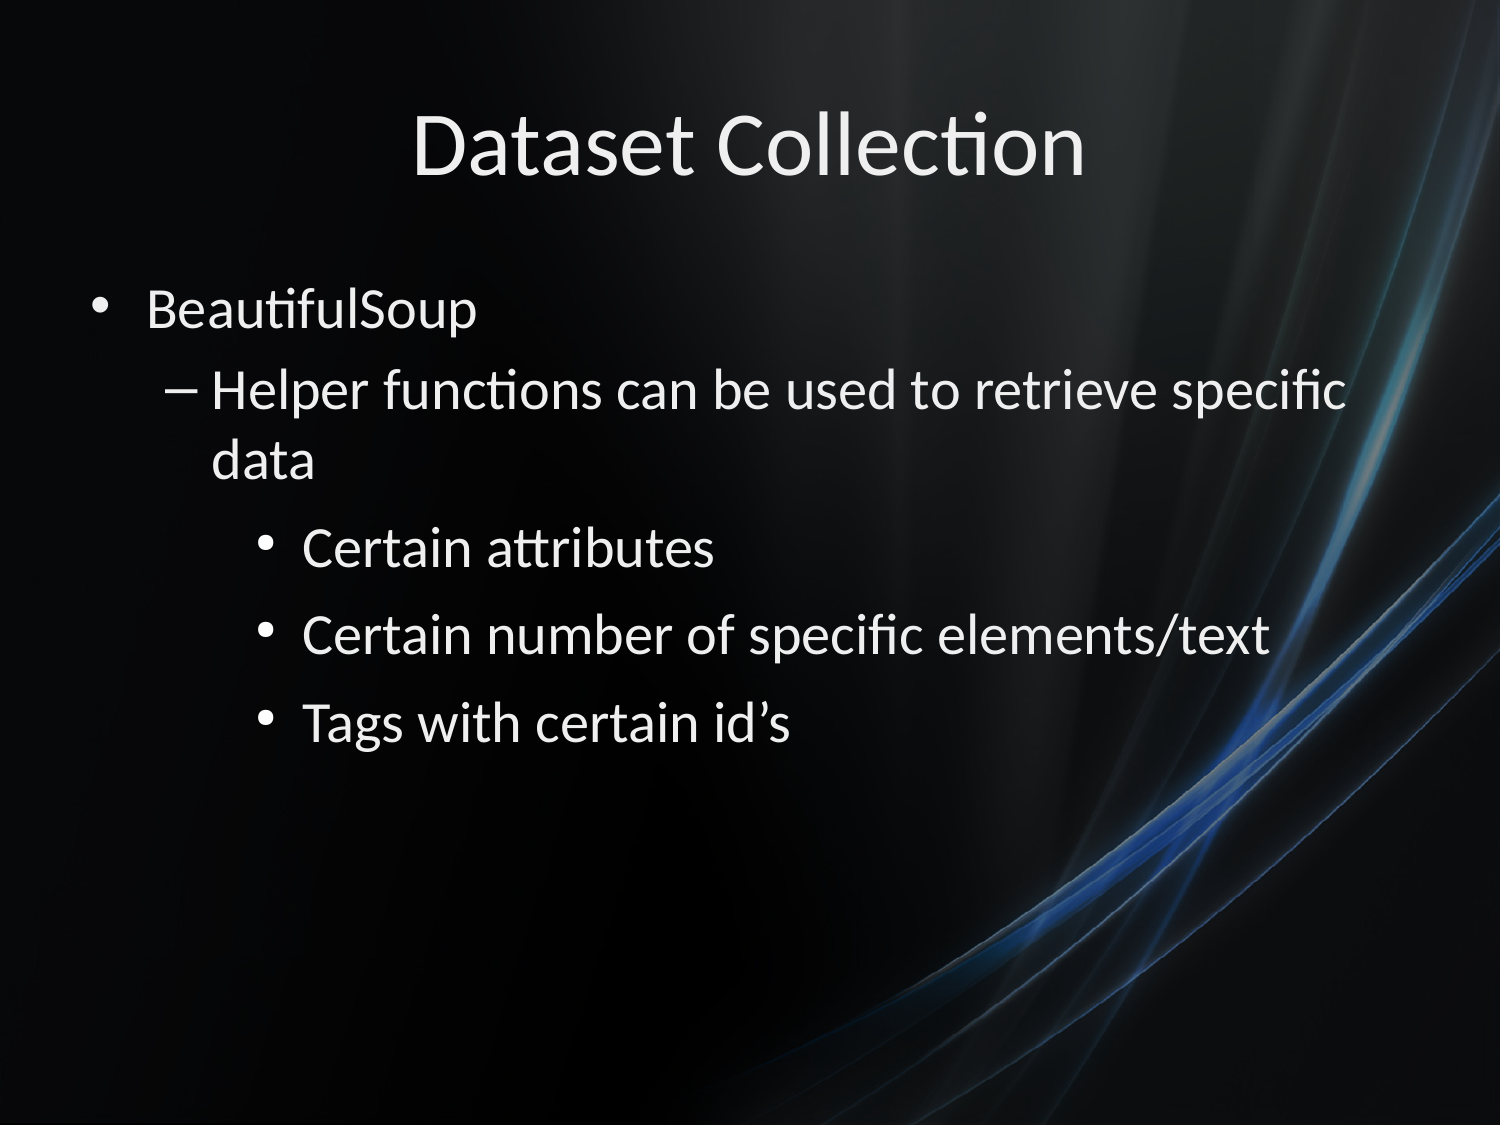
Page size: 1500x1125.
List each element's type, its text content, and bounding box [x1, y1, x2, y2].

list BeautifulSoup Helper functions can be used to retrieve specific data Certain attributes Certain number of specific elements/text Tags with certain id’s [75, 262, 1425, 1005]
picture [0, 0, 1500, 1125]
title Dataset Collection [75, 45, 1425, 233]
